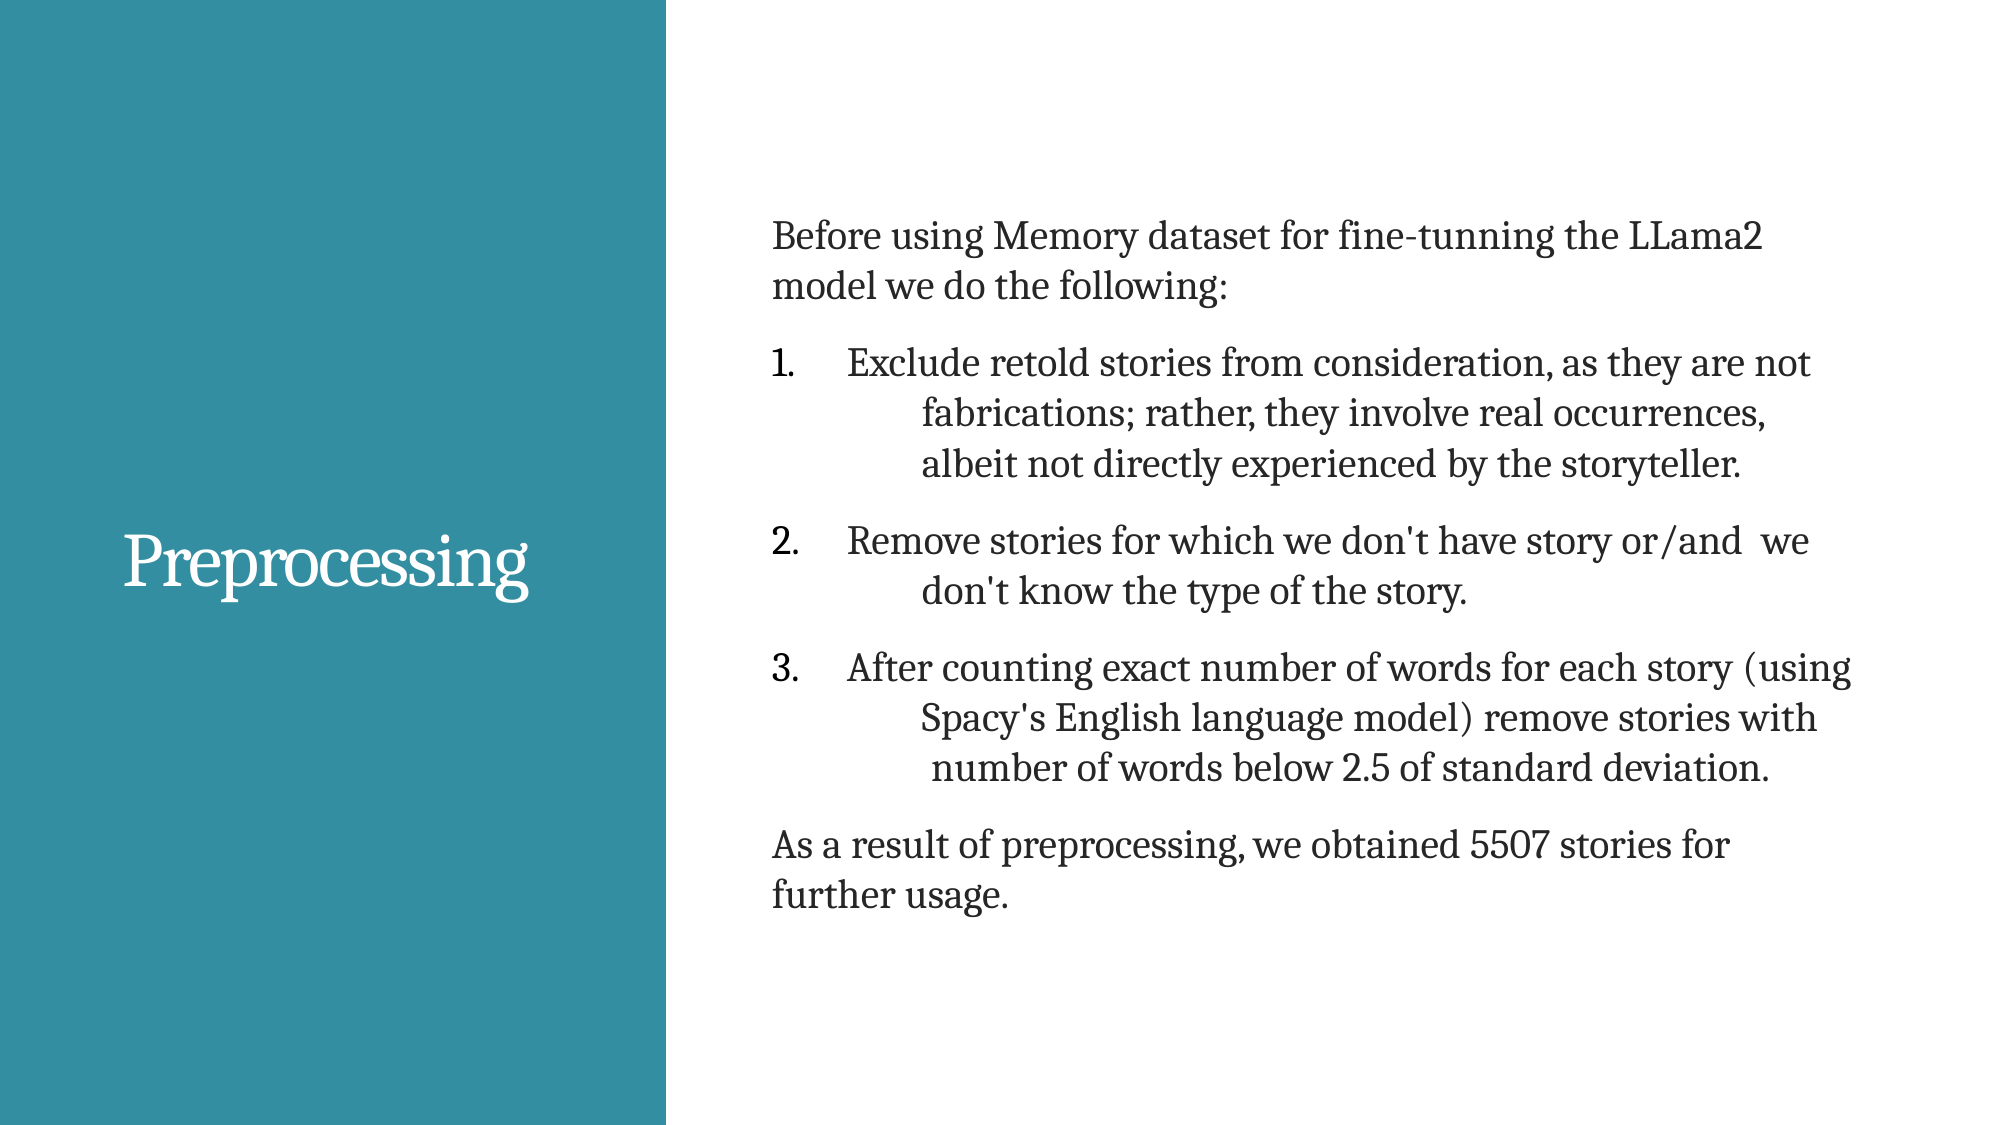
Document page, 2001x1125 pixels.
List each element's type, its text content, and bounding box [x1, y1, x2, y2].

list Before using Memory dataset for fine-tunning the LLama2 model we do the following: Exclude retold stories from consideration, as they are not fabrications; rather, they involve real occurrences, albeit not directly experienced by the storyteller. Remove stories for which we don't have story or/and we don't know the type of the story. After counting exact number of words for each story (using Spacy's English language model) remove stories with number of words below 2.5 of standard deviation. As a result of preprocessing, we obtained 5507 stories for further usage. [756, 153, 1876, 972]
title Preprocessing [107, 153, 599, 972]
text_box [0, 0, 666, 1125]
